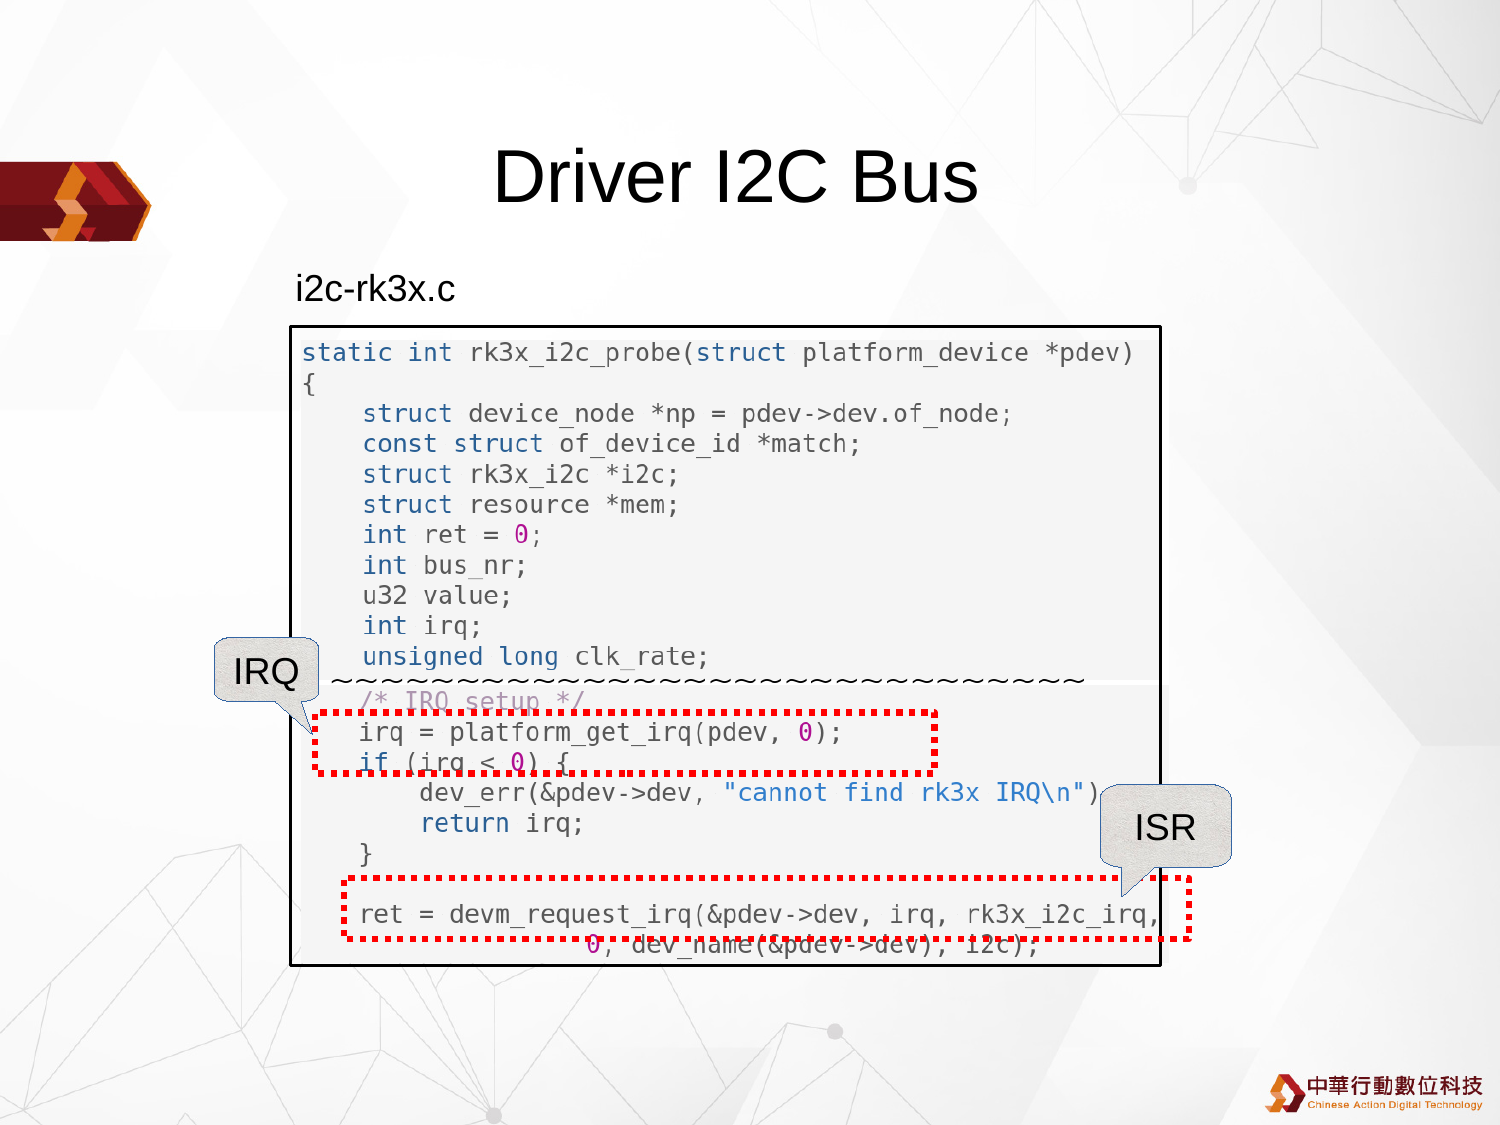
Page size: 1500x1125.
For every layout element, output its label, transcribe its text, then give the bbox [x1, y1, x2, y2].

picture [0, 0, 1500, 1125]
text_box i2c-rk3x.c [280, 256, 484, 317]
text_box IRQ [214, 637, 319, 735]
title Driver I2C Bus [106, 101, 1366, 254]
text_box ISR [1100, 784, 1232, 897]
